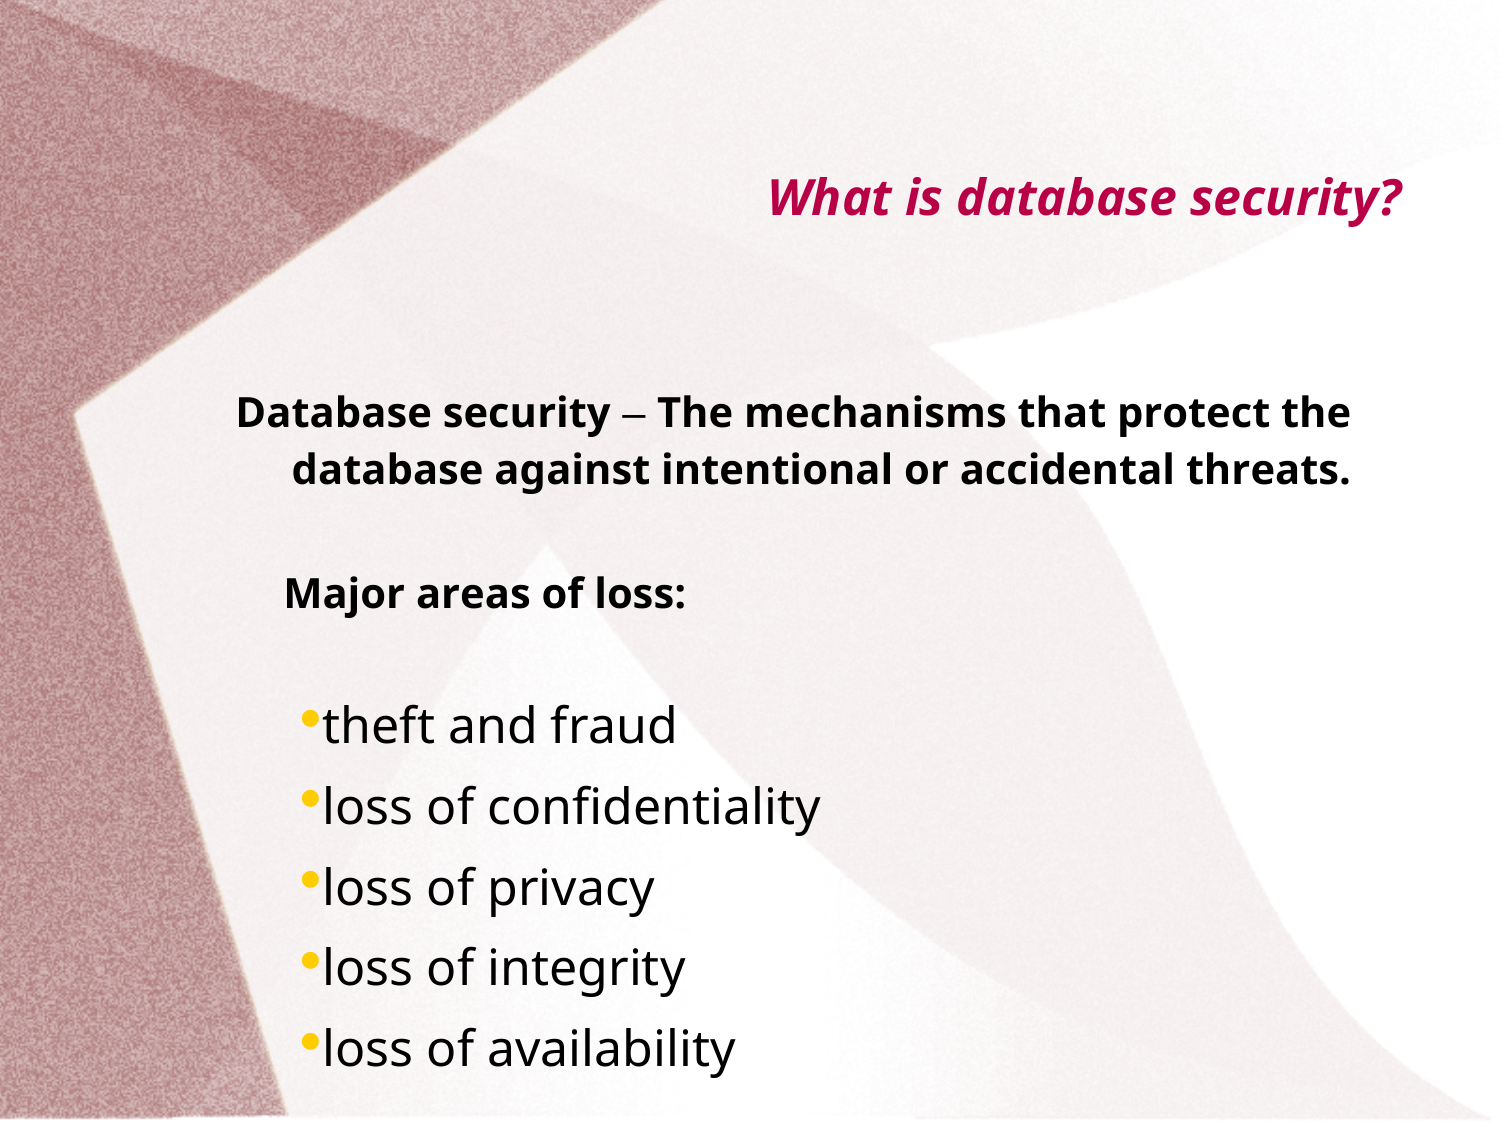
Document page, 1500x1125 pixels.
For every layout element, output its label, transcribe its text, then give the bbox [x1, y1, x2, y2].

title What is database security? [149, 112, 1417, 238]
picture [0, 0, 1500, 1125]
subtitle Database security – The mechanisms that protect the database against intentional or accidental threats. Major areas of loss: theft and fraud loss of confidentiality loss of privacy loss of integrity loss of availability [137, 374, 1450, 1051]
